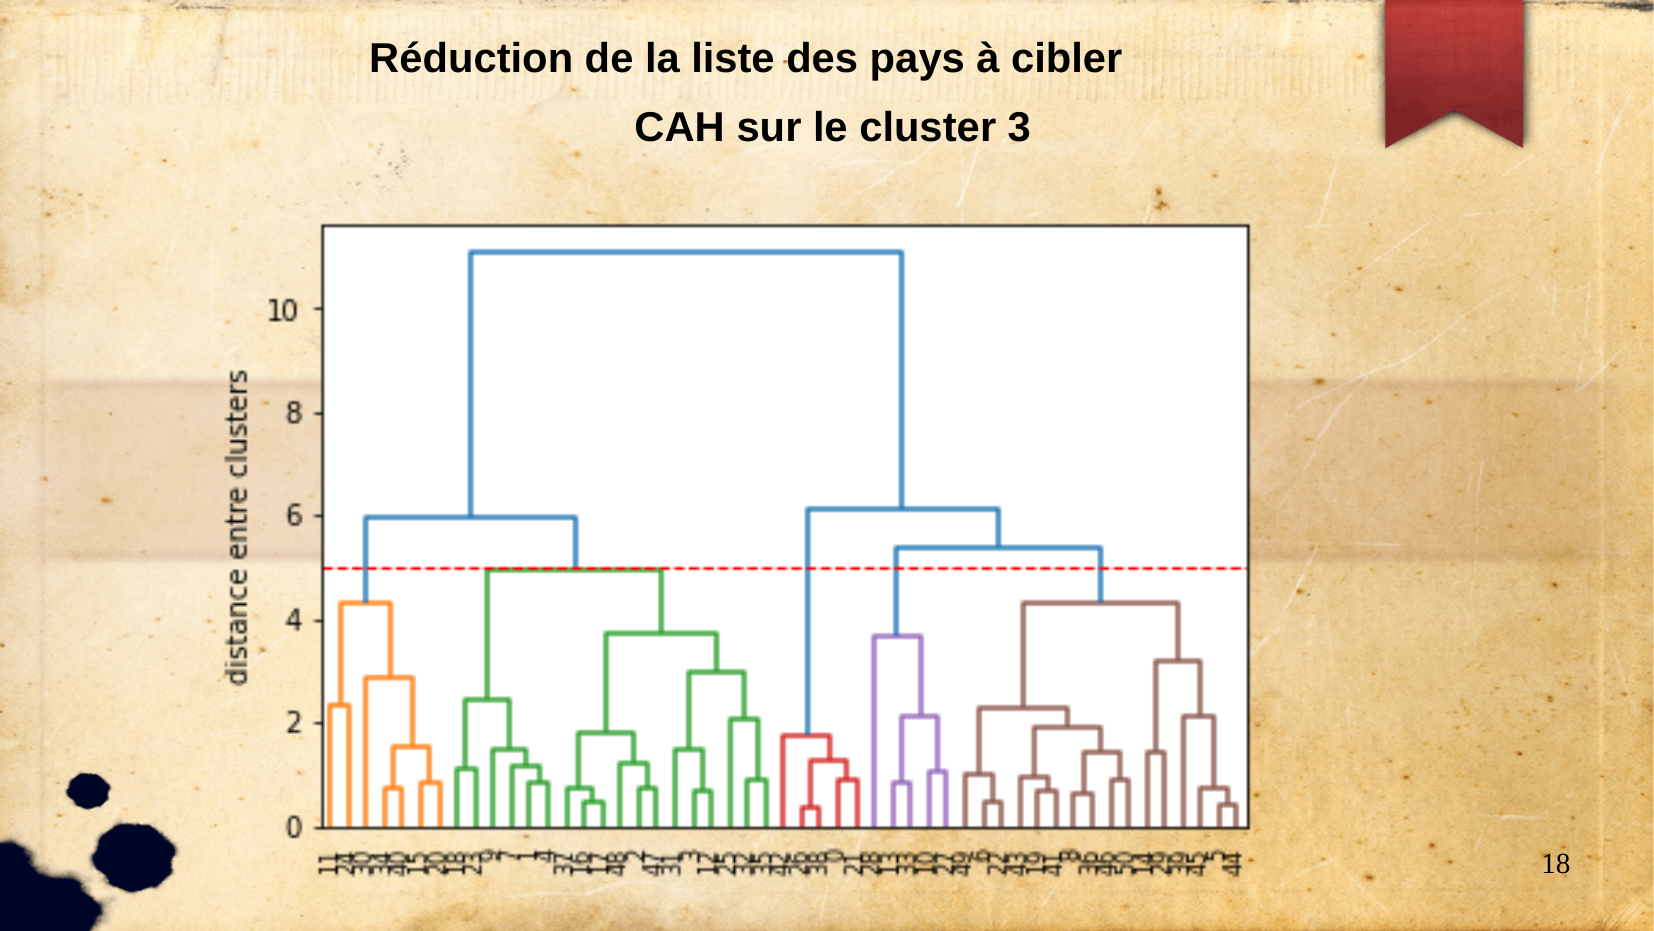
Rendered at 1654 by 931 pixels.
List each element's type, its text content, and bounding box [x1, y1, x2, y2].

title CAH sur le cluster 3 [88, 21, 1577, 178]
picture [0, 0, 1654, 931]
text_box Réduction de la liste des pays à cibler [354, 27, 1138, 89]
